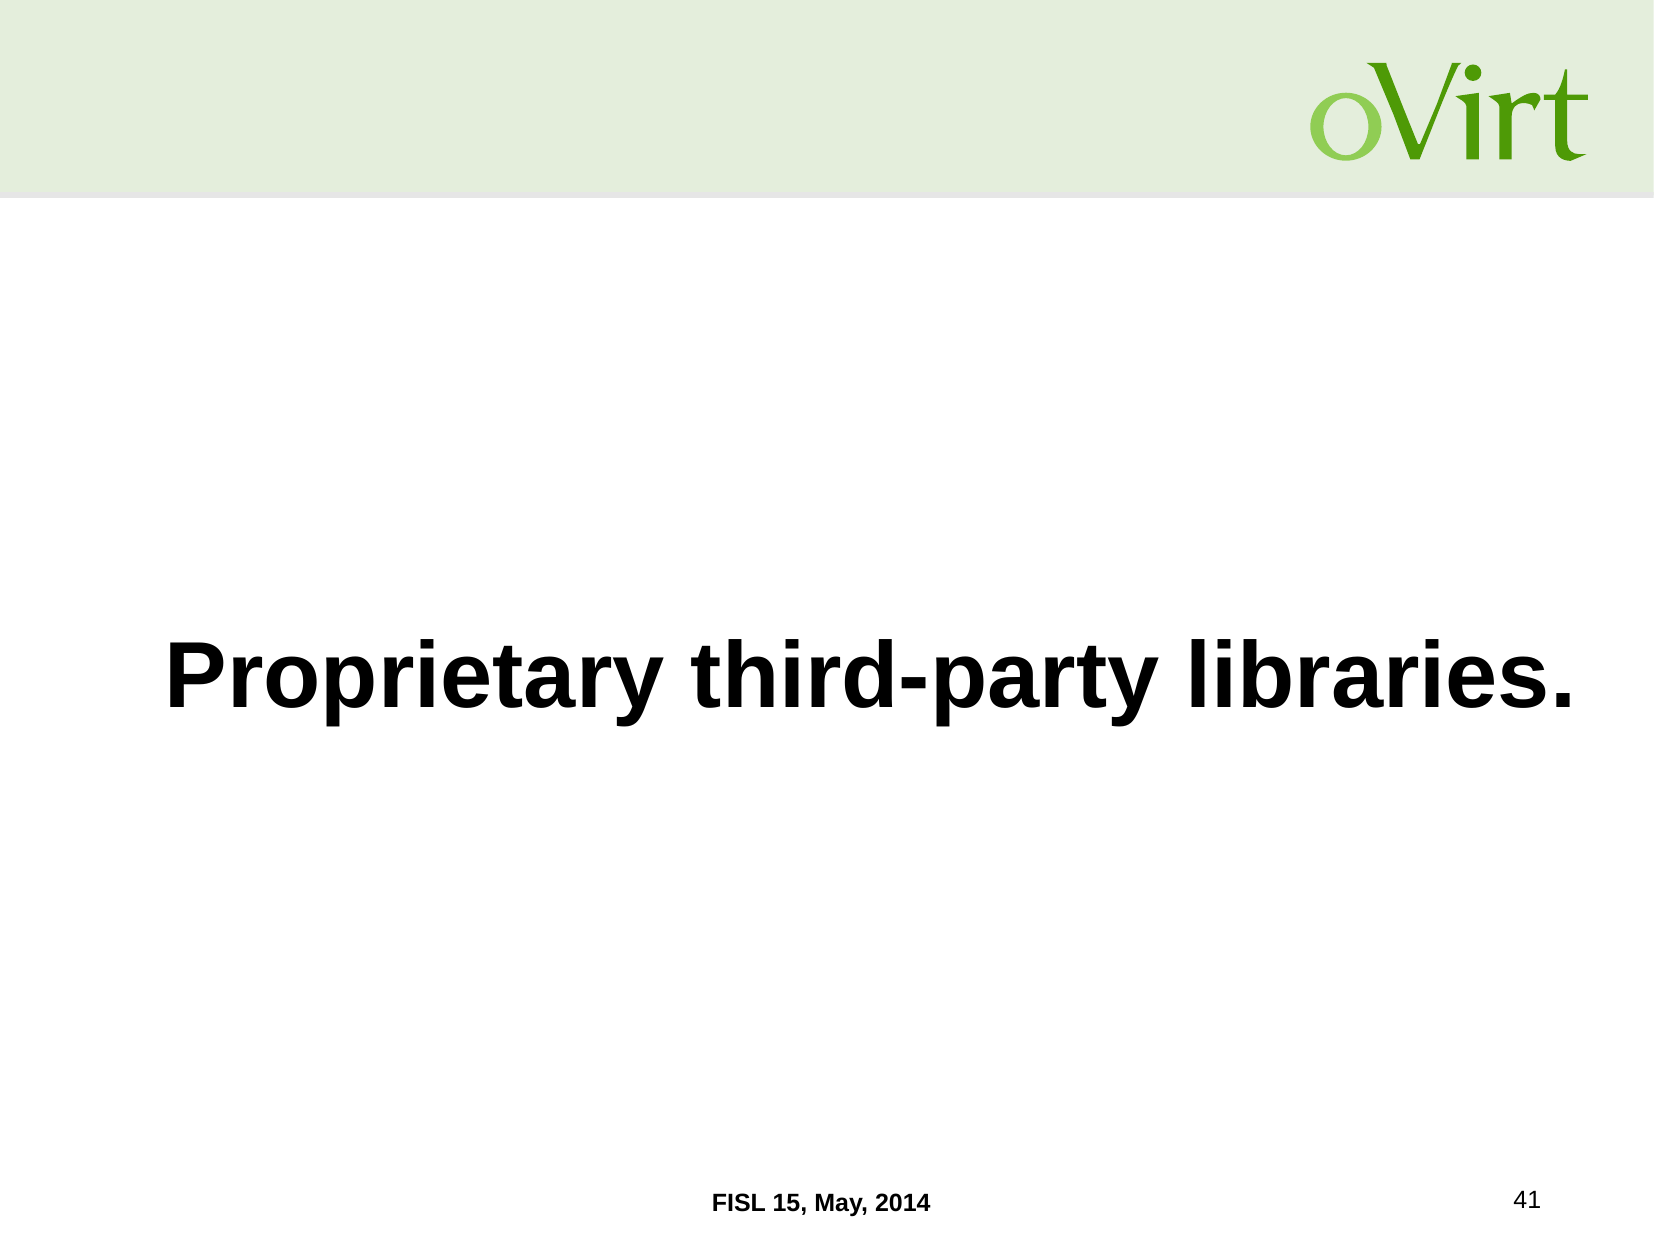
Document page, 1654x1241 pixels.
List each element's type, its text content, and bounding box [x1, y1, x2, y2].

text_box Proprietary third-party libraries. [150, 615, 1654, 750]
